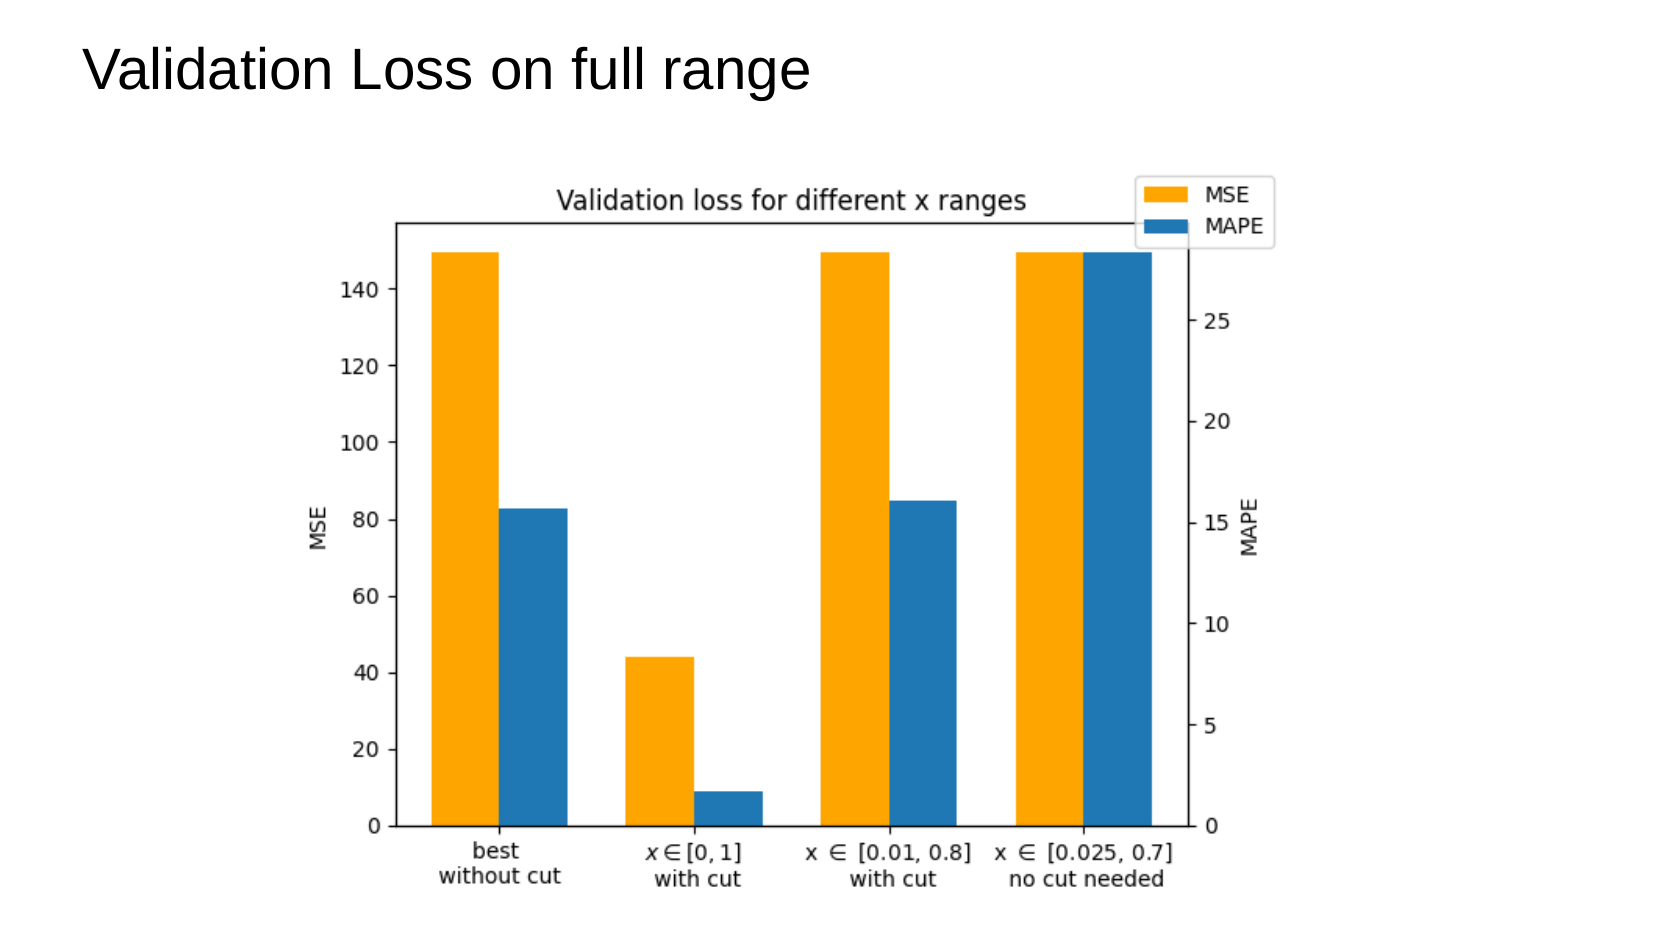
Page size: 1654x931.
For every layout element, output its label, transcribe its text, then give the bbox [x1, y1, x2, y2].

picture [285, 193, 1285, 916]
title Validation Loss on full range [82, 37, 1571, 193]
